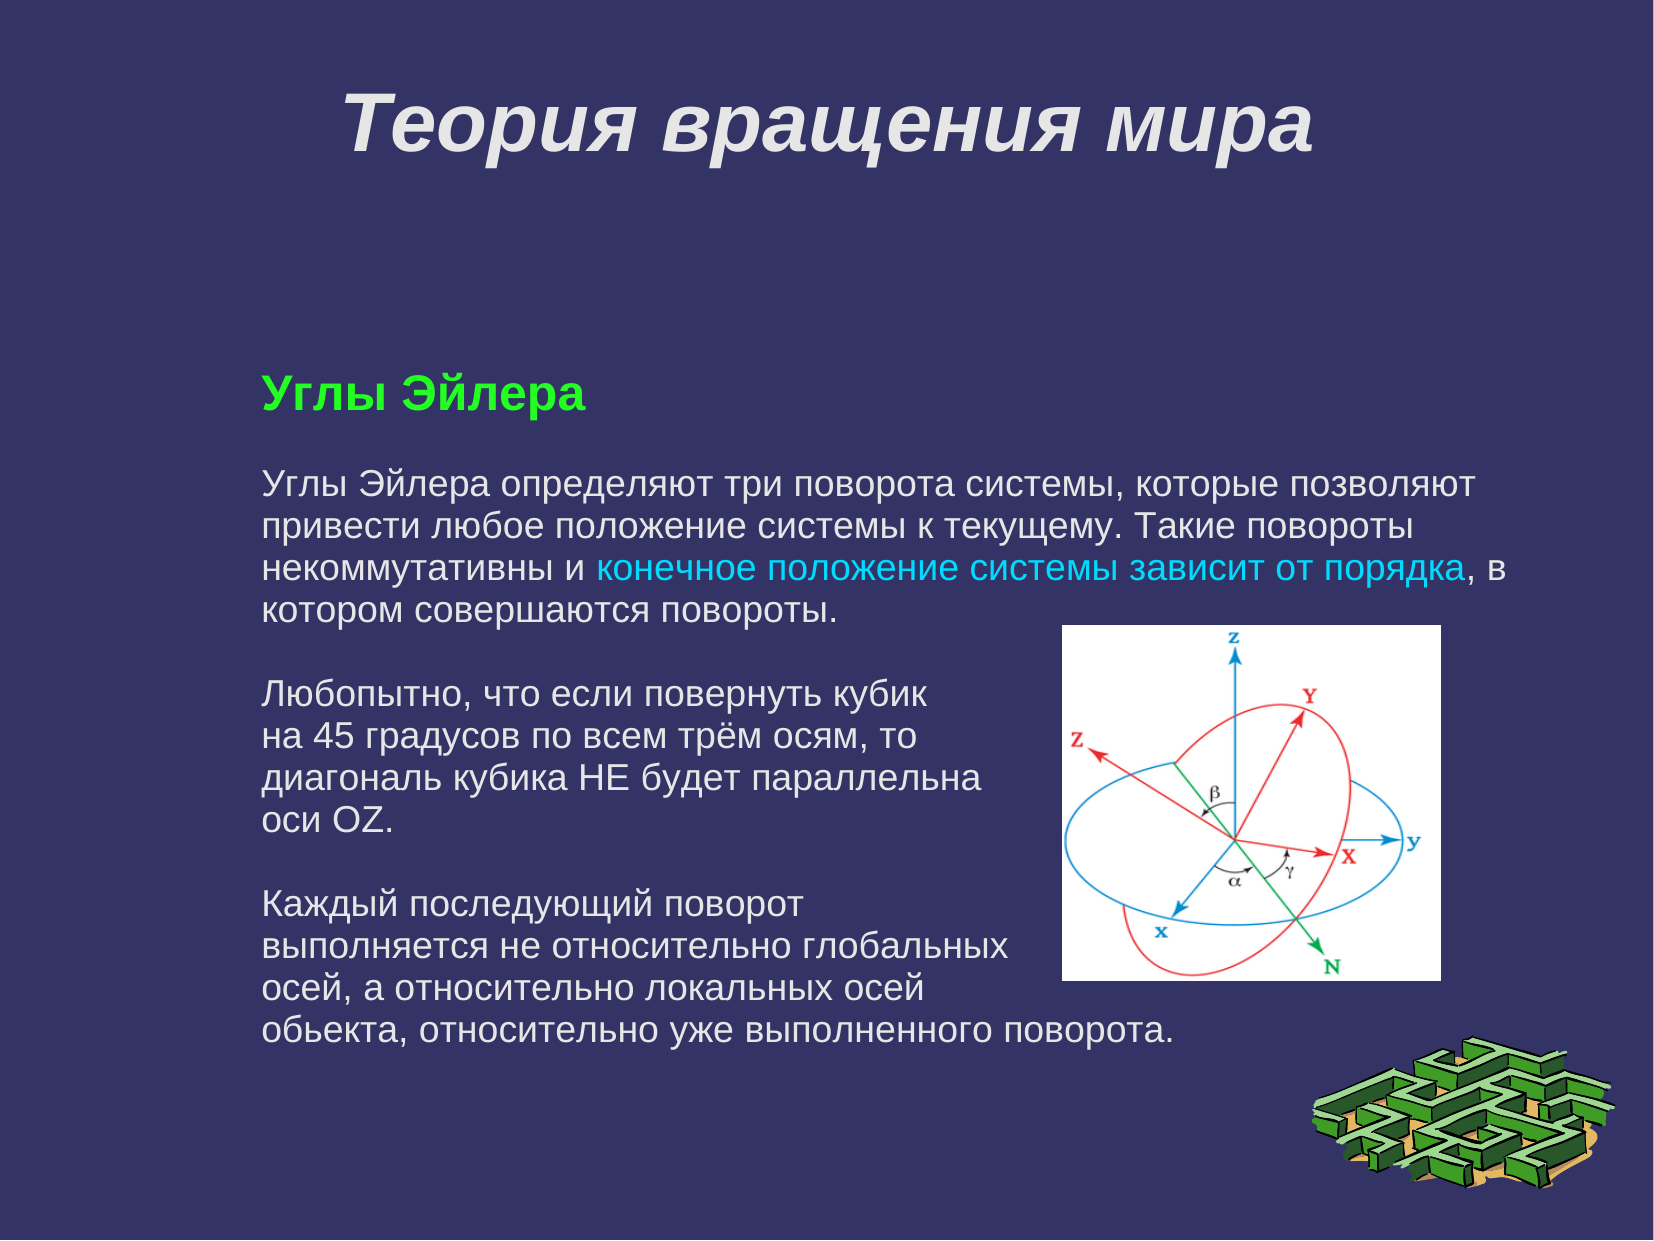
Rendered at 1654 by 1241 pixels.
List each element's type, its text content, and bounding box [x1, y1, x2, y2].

picture [1062, 625, 1441, 981]
list Углы Эйлера Углы Эйлера определяют три поворота системы, которые позволяют привести любое положение системы к текущему. Такие повороты некоммутативны и конечное положение системы зависит от порядка, в котором совершаются повороты. Любопытно, что если повернуть кубик на 45 градусов по всем трём осям, то диагональ кубика НЕ будет параллельна оси OZ. Каждый последующий поворот выполняется не относительно глобальных осей, а относительно локальных осей обьекта, относительно уже выполненного поворота. [178, 364, 1570, 1147]
title Теория вращения мира [121, 19, 1534, 227]
